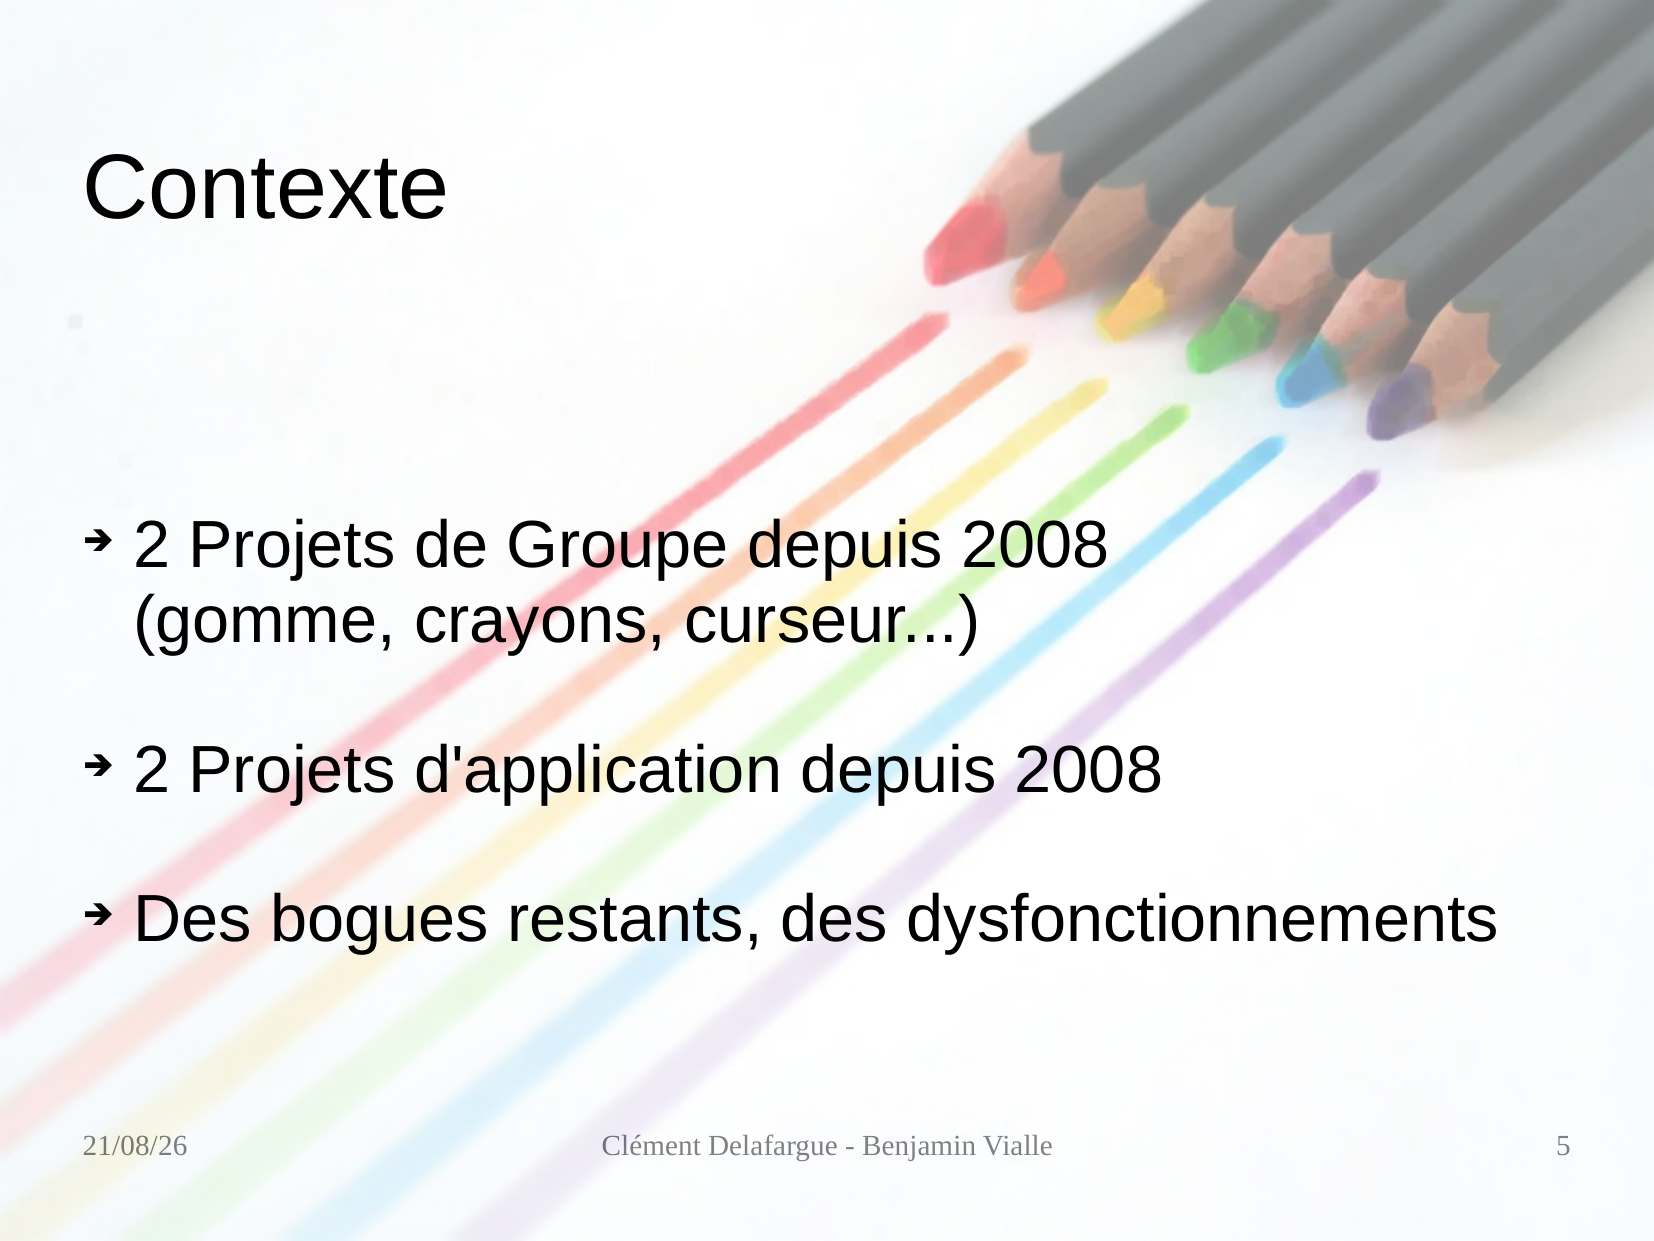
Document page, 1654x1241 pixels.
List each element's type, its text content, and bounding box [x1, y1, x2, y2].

picture [1024, 1135, 1031, 1155]
picture [931, 1141, 952, 1155]
picture [743, 1135, 750, 1155]
picture [709, 1136, 728, 1155]
picture [918, 1141, 930, 1155]
picture [825, 1141, 836, 1155]
picture [630, 1141, 641, 1155]
picture [121, 1136, 133, 1155]
picture [962, 1141, 975, 1155]
picture [764, 1134, 773, 1155]
title Contexte [82, 56, 1093, 318]
picture [811, 1142, 824, 1155]
picture [787, 1141, 795, 1155]
picture [796, 1140, 809, 1161]
picture [908, 1142, 914, 1161]
picture [1003, 1142, 1010, 1155]
picture [622, 1135, 629, 1155]
picture [83, 1136, 95, 1155]
picture [895, 1141, 908, 1155]
picture [863, 1136, 880, 1155]
picture [730, 1141, 741, 1155]
picture [100, 1136, 110, 1155]
picture [774, 1141, 786, 1155]
picture [173, 1136, 186, 1155]
picture [1558, 1136, 1569, 1155]
picture [1040, 1141, 1051, 1155]
picture [692, 1139, 700, 1155]
picture [882, 1141, 893, 1155]
picture [159, 1136, 171, 1155]
picture [954, 1142, 961, 1155]
picture [643, 1141, 664, 1155]
picture [982, 1136, 1003, 1155]
picture [679, 1141, 692, 1155]
picture [1032, 1135, 1039, 1155]
subtitle 2 Projets de Groupe depuis 2008 (gomme, crayons, curseur...) 2 Projets d'application depuis 2008 Des bogues restants, des dysfonctionnements [82, 361, 1571, 1102]
picture [602, 1136, 619, 1155]
picture [136, 1136, 148, 1155]
picture [149, 1136, 157, 1155]
picture [112, 1136, 120, 1155]
picture [751, 1141, 763, 1155]
picture [666, 1141, 677, 1155]
picture [1011, 1141, 1023, 1155]
